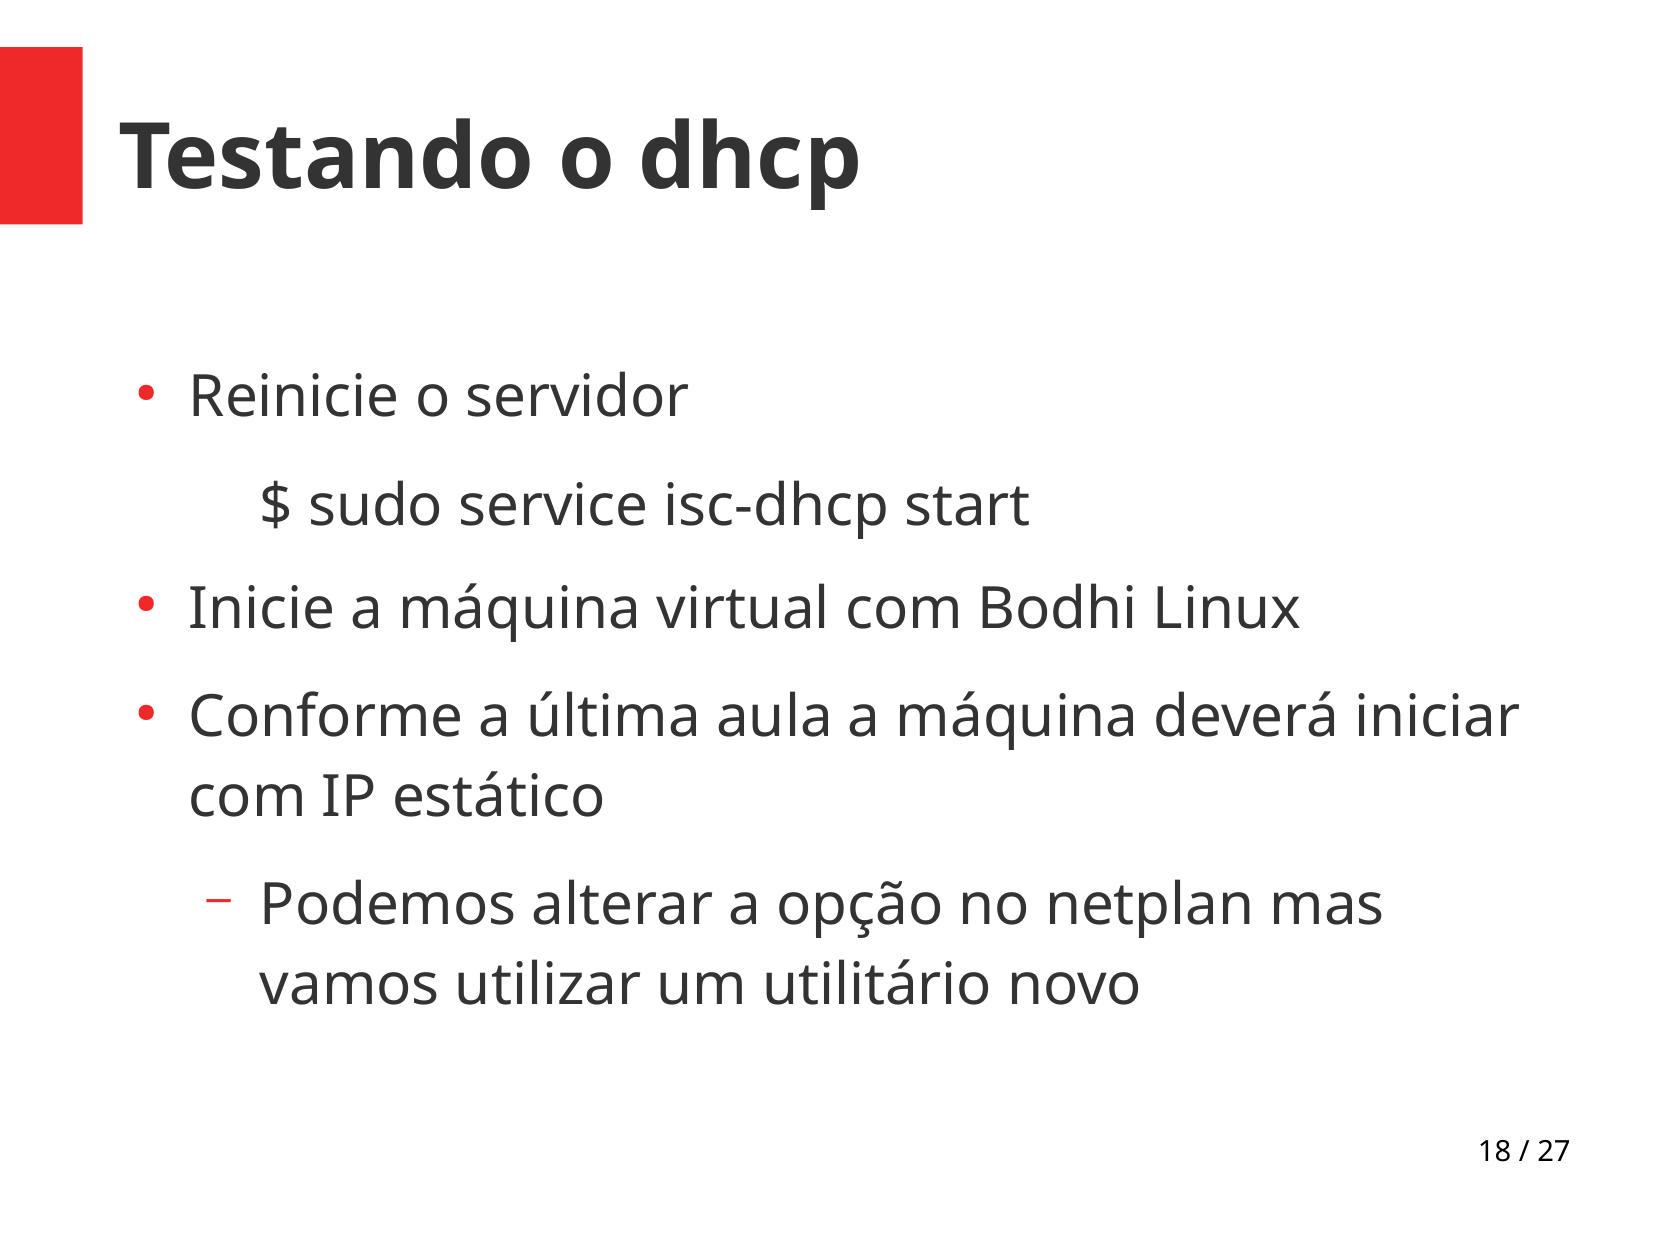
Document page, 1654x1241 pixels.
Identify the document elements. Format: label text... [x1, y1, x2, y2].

title Testando o dhcp [118, 49, 1571, 257]
list Reinicie o servidor $ sudo service isc-dhcp start Inicie a máquina virtual com Bodhi Linux Conforme a última aula a máquina deverá iniciar com IP estático Podemos alterar a opção no netplan mas vamos utilizar um utilitário novo [118, 354, 1536, 1074]
